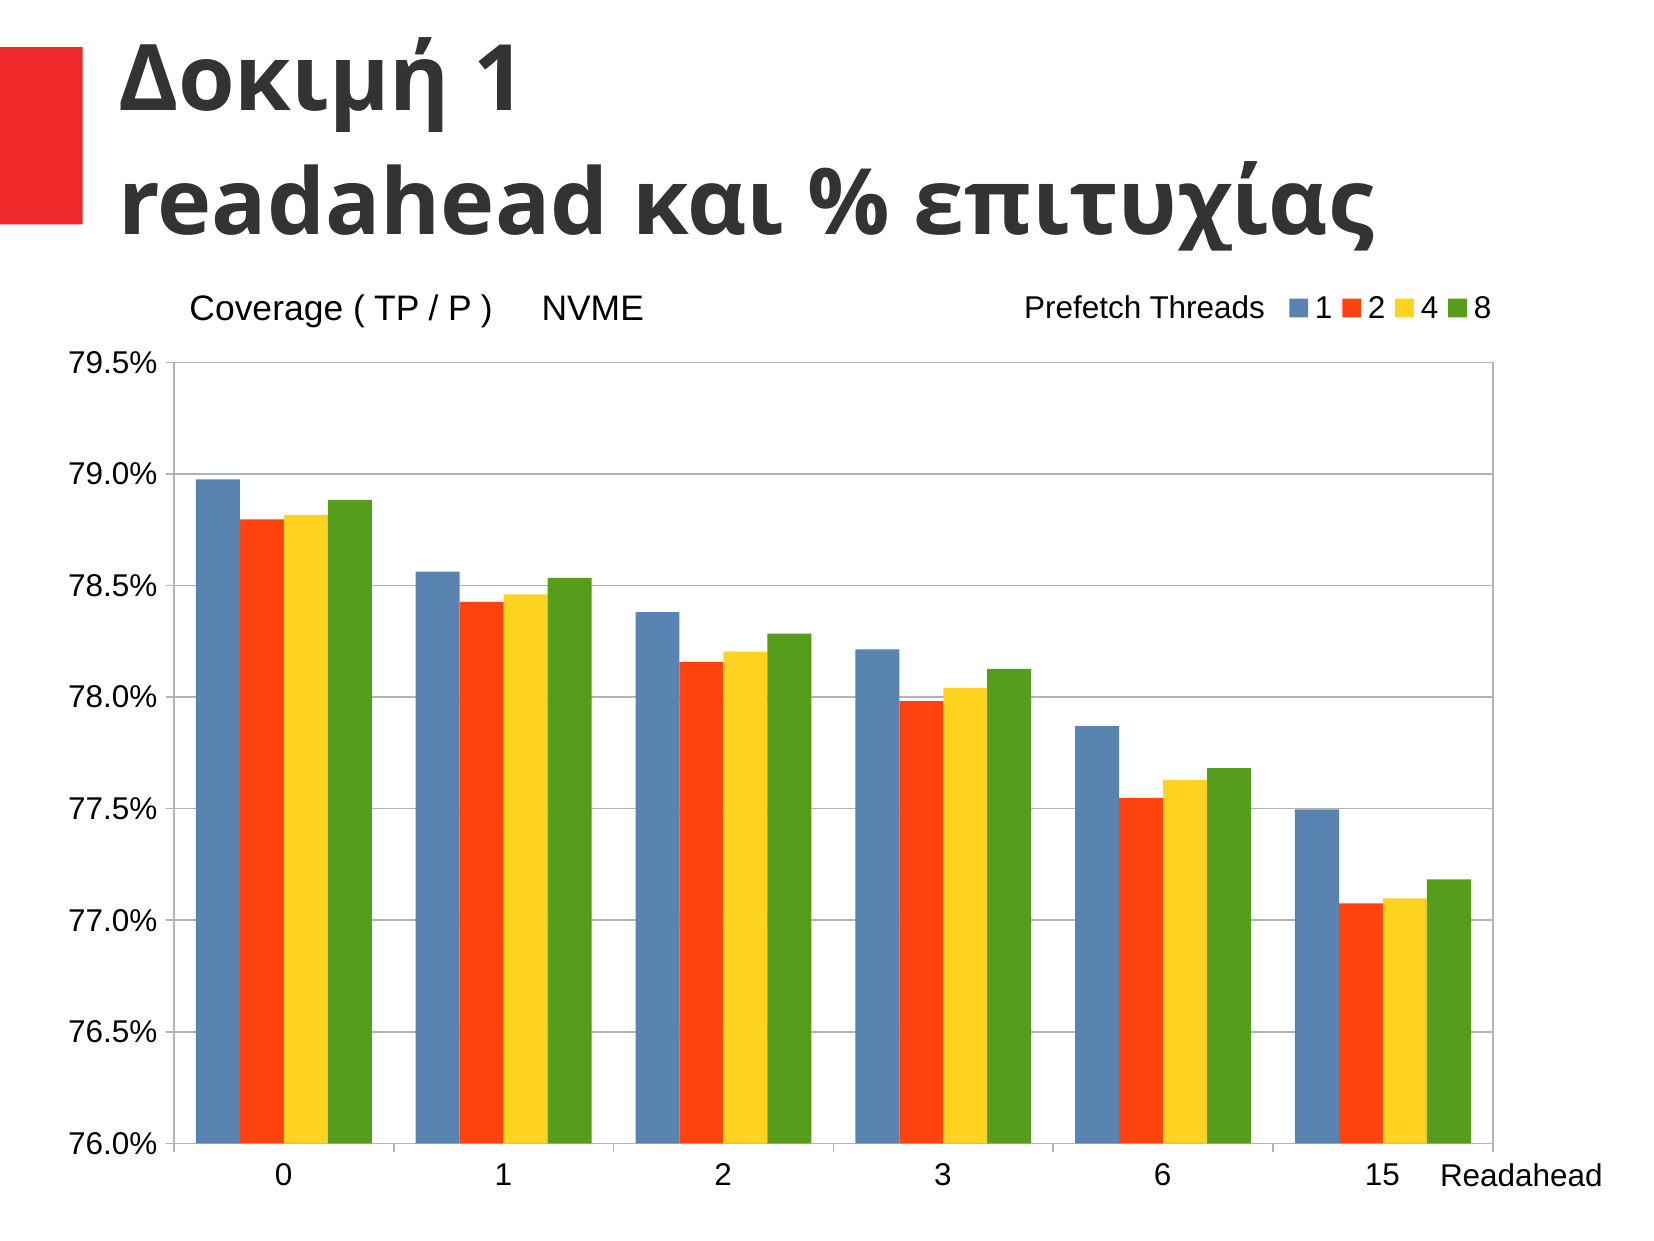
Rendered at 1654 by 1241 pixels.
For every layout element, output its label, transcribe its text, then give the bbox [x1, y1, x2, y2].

title Δοκιμή 1 readahead και % επιτυχίας [118, 30, 1606, 245]
picture [52, 249, 1615, 1210]
